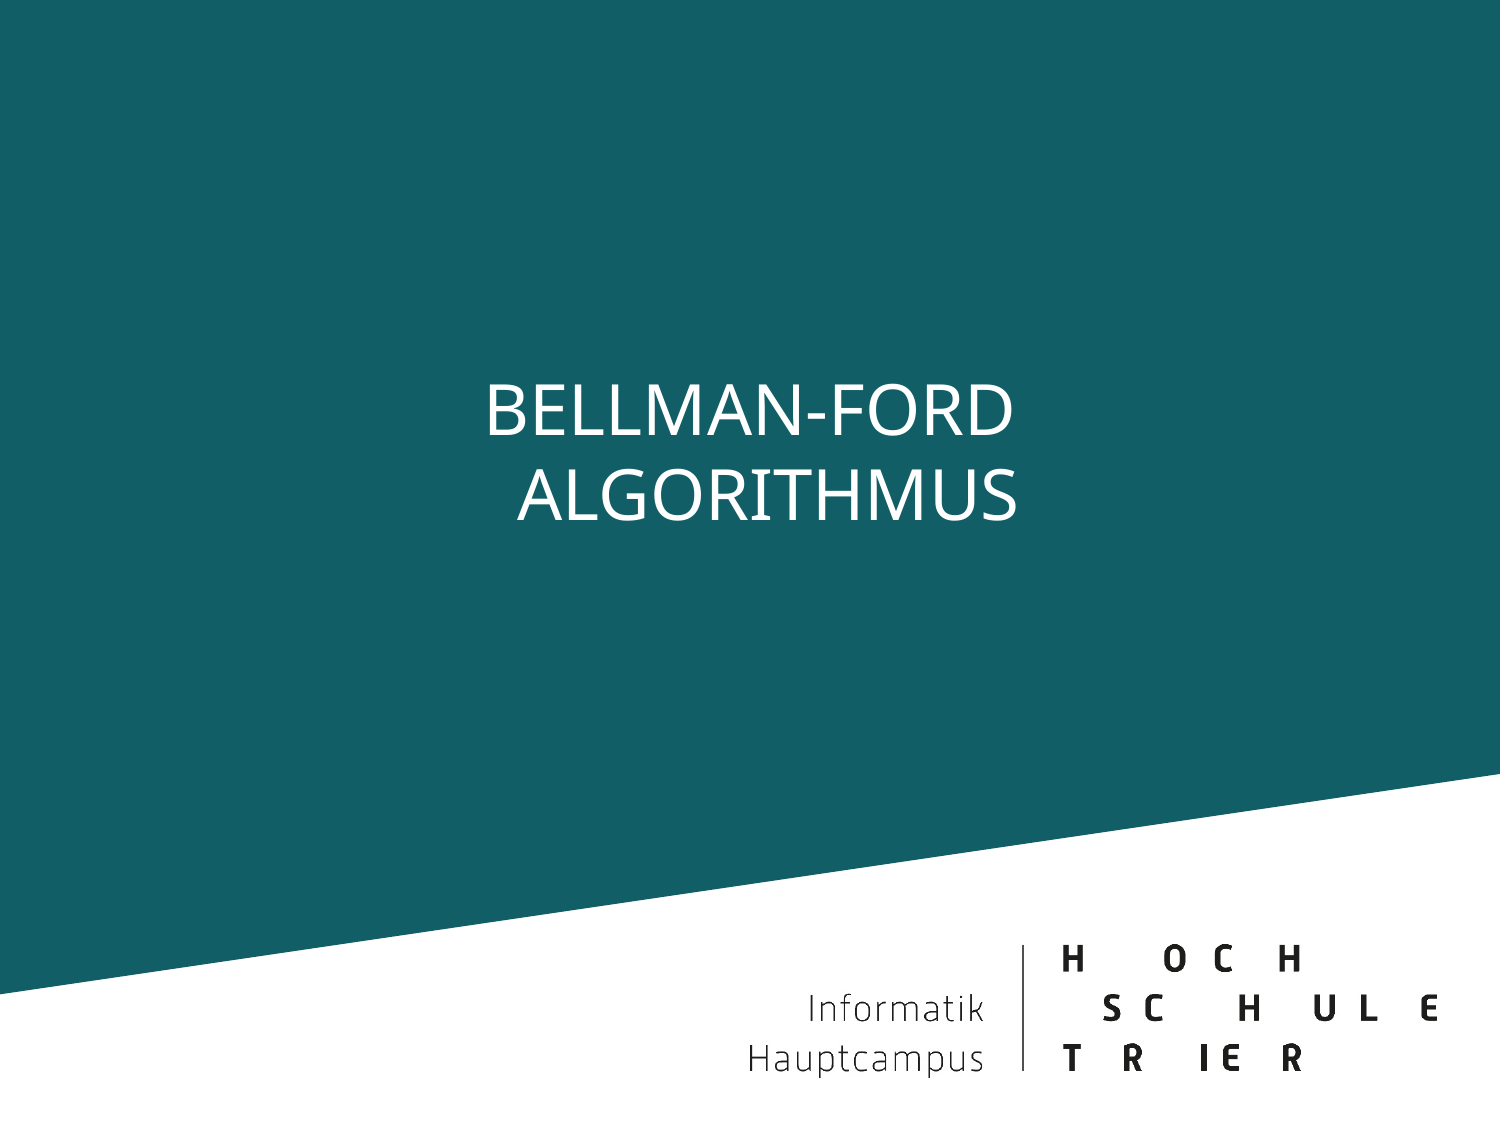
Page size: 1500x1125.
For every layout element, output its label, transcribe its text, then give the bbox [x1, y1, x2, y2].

list BELLMAN-FORD ALGORITHMUS [319, 357, 1181, 565]
picture [750, 944, 1437, 1078]
